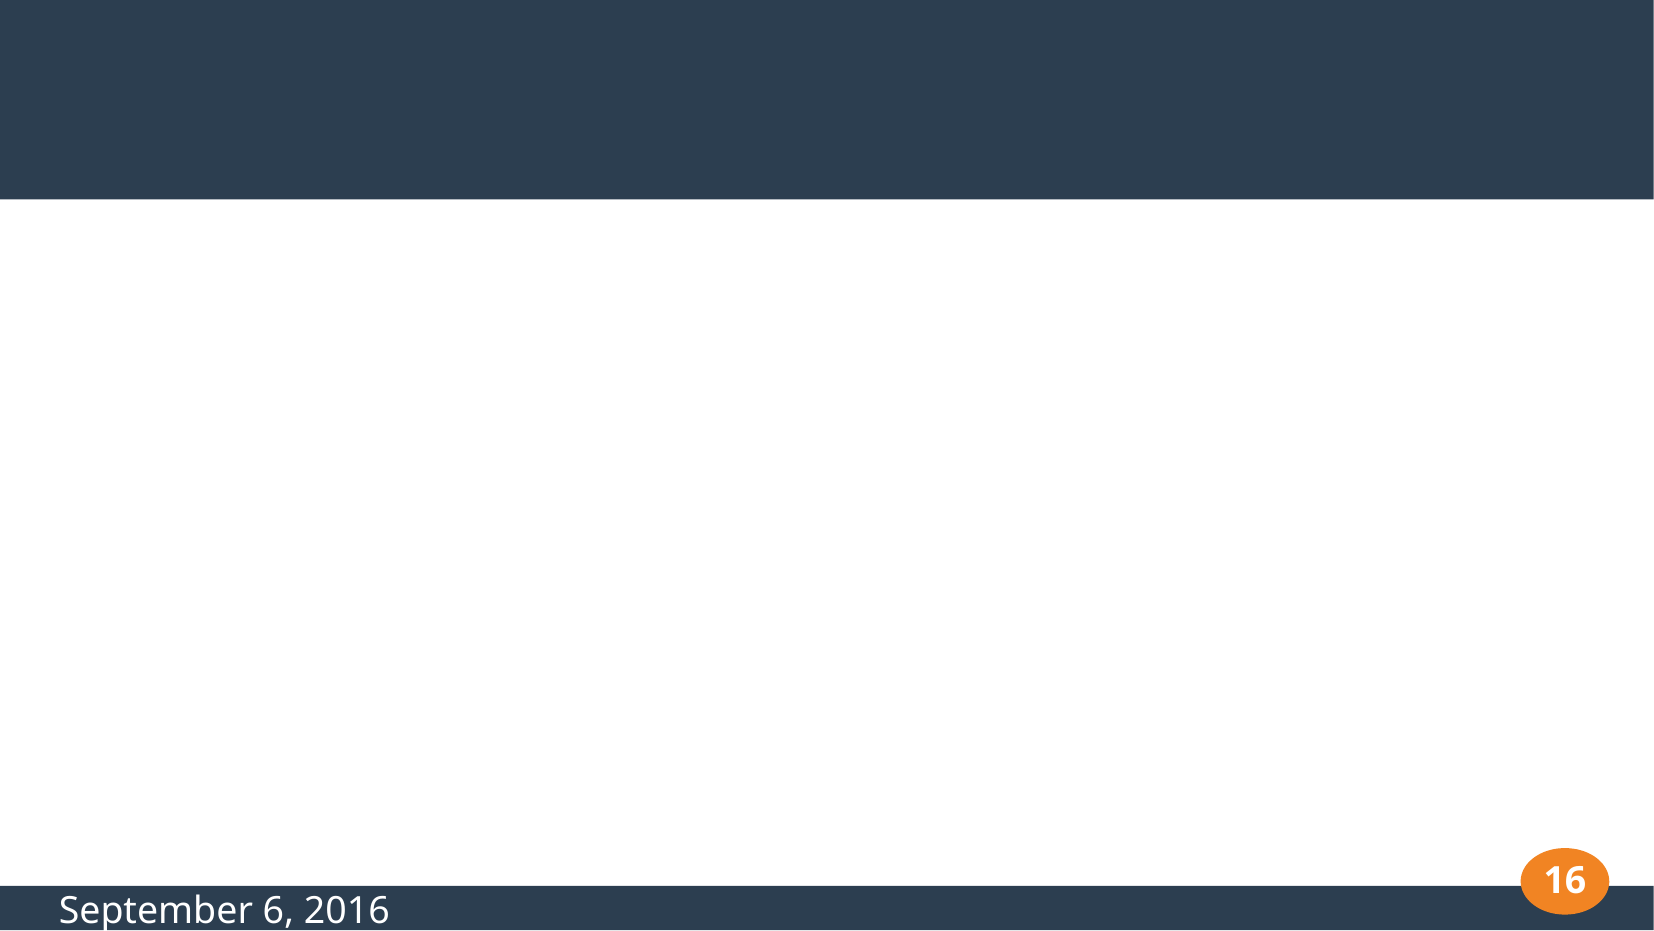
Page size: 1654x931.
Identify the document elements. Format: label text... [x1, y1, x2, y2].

text_box 19 [1505, 837, 1625, 926]
text_box September 6, 2016 [59, 885, 532, 931]
